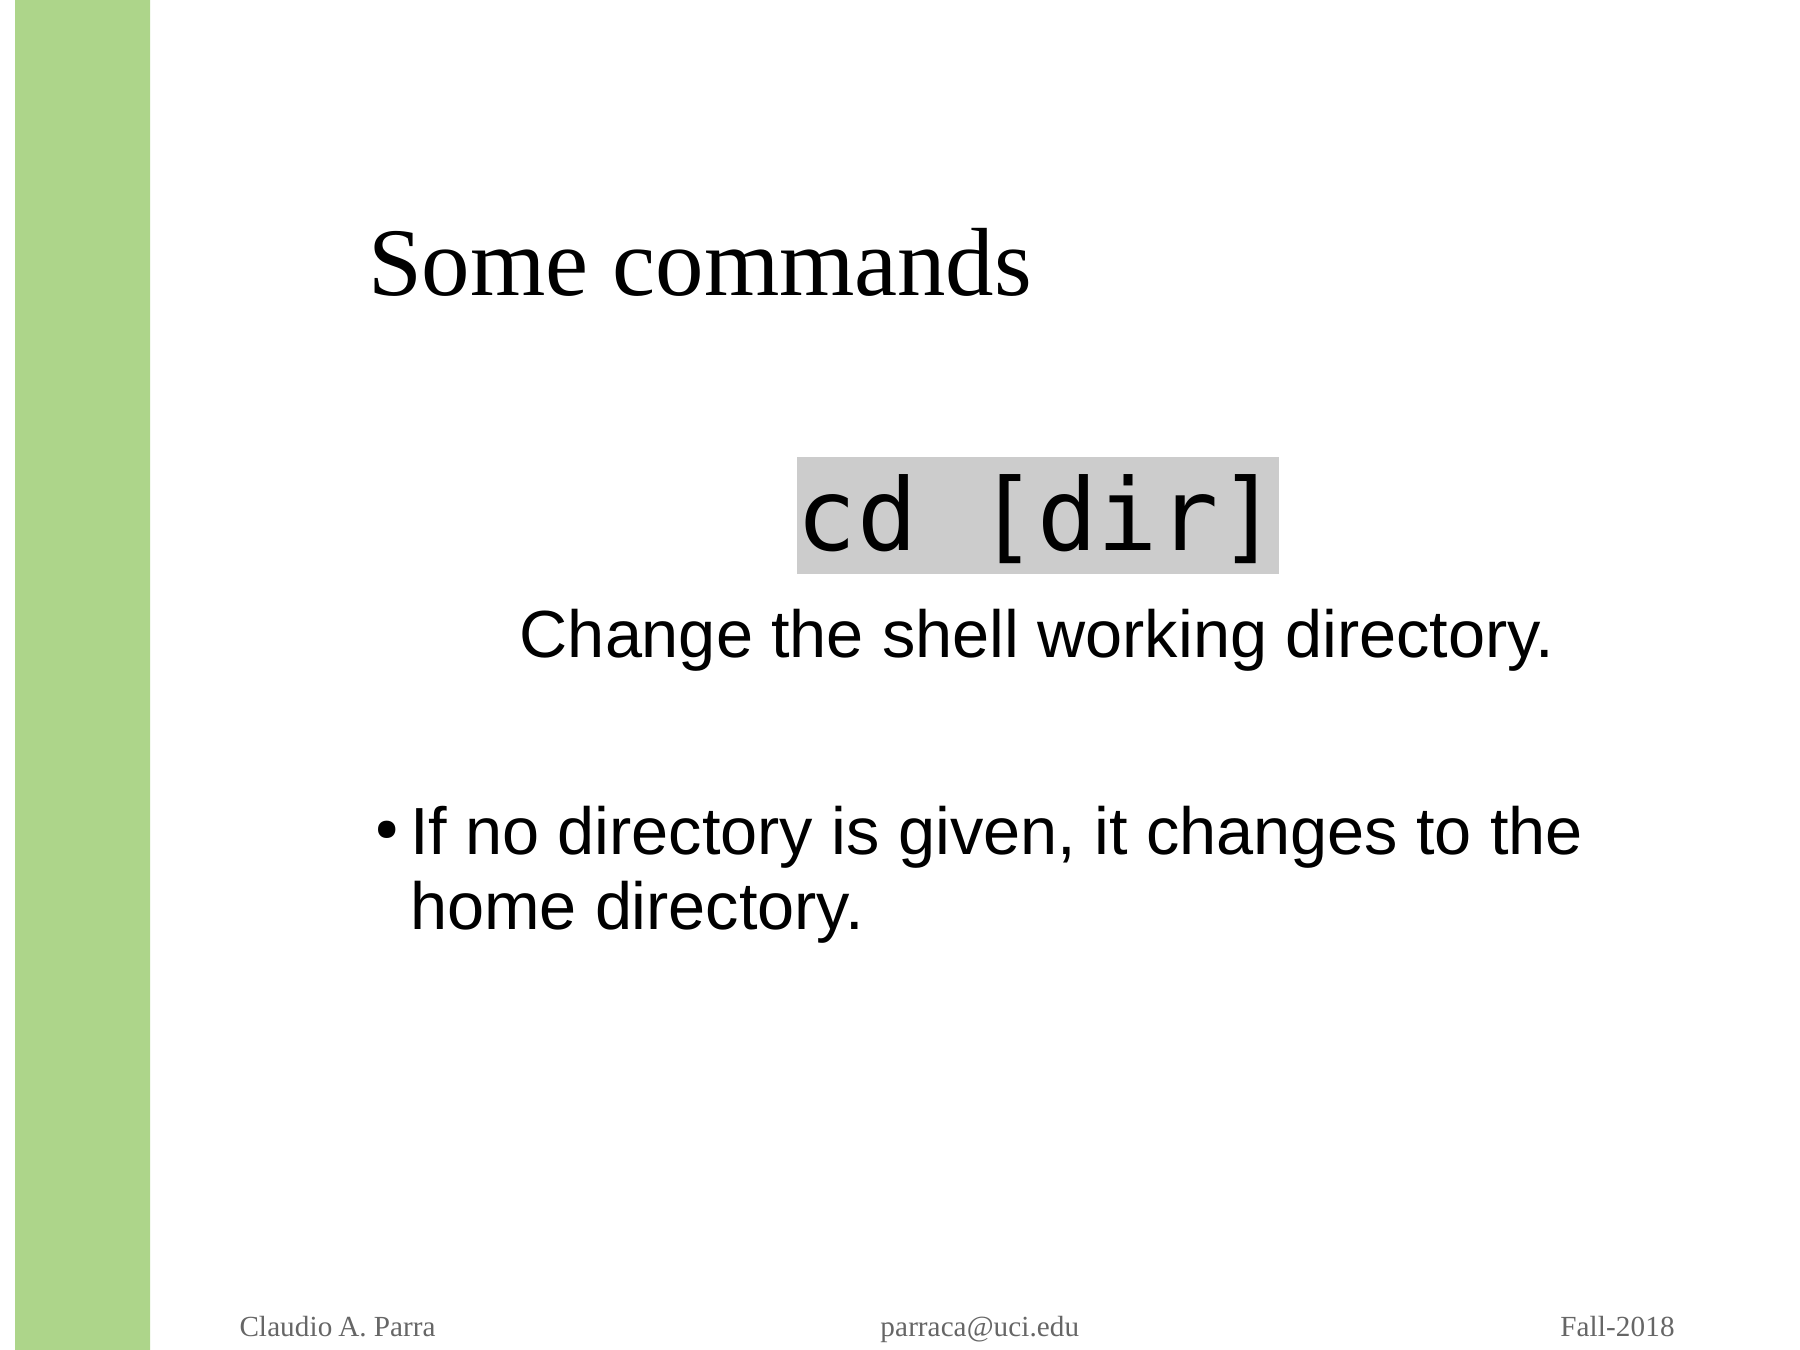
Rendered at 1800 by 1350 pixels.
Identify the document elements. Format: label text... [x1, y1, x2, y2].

subtitle Some commands [368, 101, 1531, 424]
text_box cd [dir] Change the shell working directory. If no directory is given, it changes to the home directory. [360, 449, 1681, 952]
